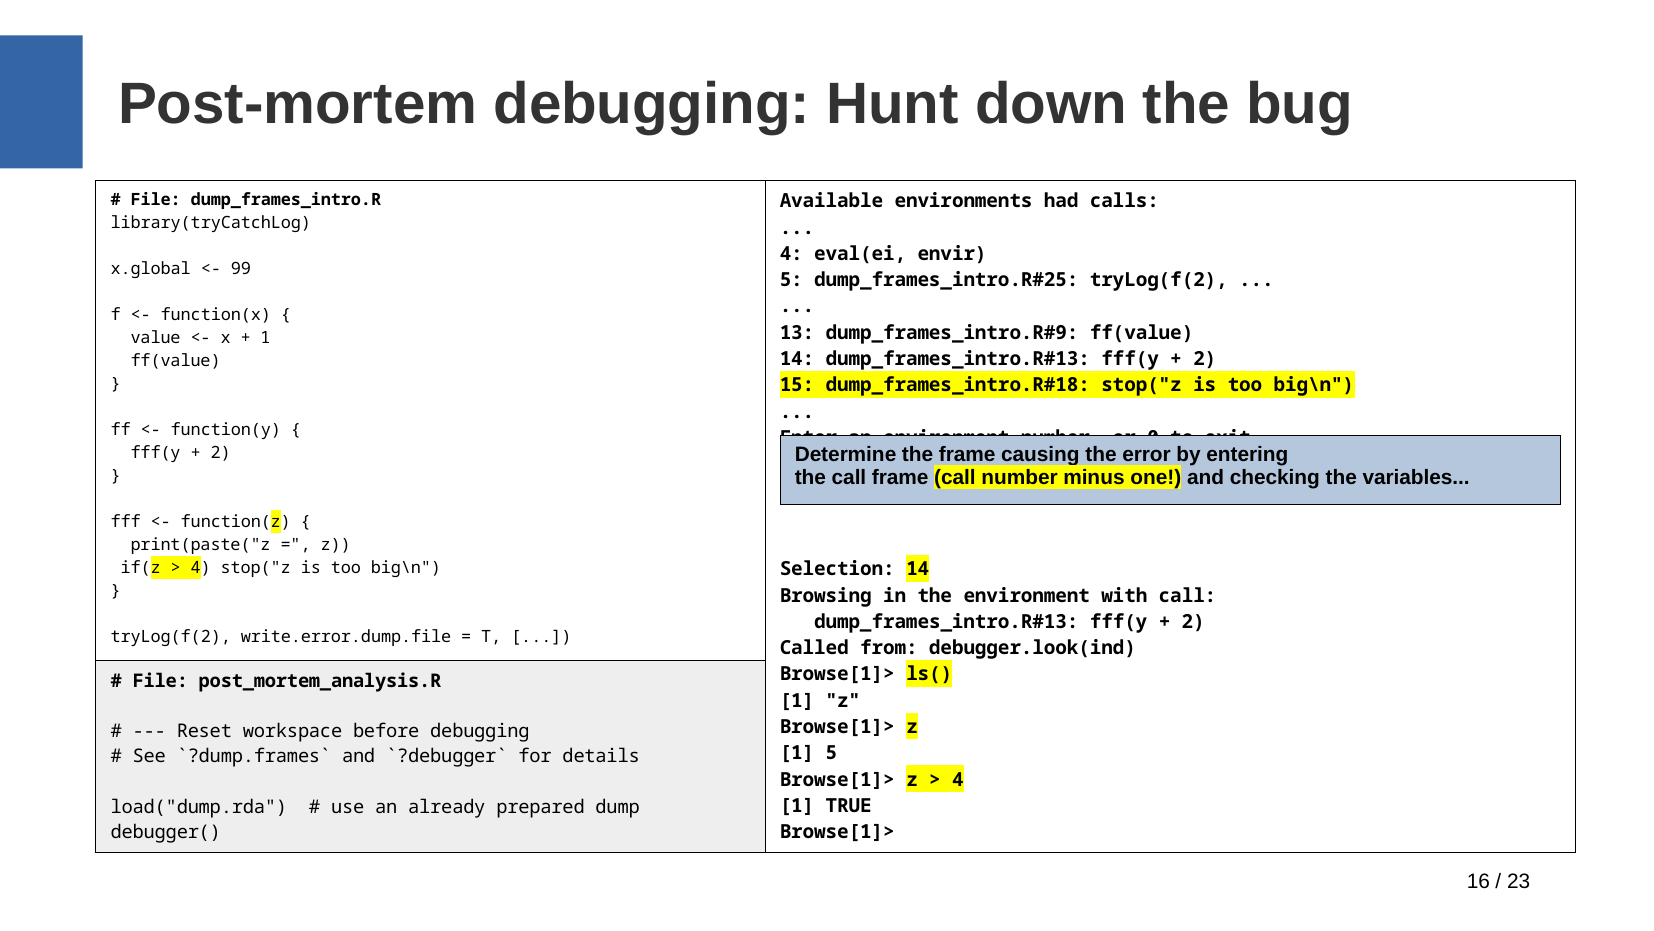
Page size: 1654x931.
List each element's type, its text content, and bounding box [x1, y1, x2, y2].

text_box Determine the frame causing the error by entering the call frame (call number minus one!) and checking the variables... [780, 435, 1561, 505]
text_box # File: post_mortem_analysis.R # --- Reset workspace before debugging # See `?dump.frames` and `?debugger` for details load("dump.rda") # use an already prepared dump debugger() [95, 660, 765, 853]
title Post-mortem debugging: Hunt down the bug [118, 37, 1621, 169]
text_box Available environments had calls: ... 4: eval(ei, envir) 5: dump_frames_intro.R#25: tryLog(f(2), ... ... 13: dump_frames_intro.R#9: ff(value) 14: dump_frames_intro.R#13: fff(y + 2) 15: dump_frames_intro.R#18: stop("z is too big\n") ... Enter an environment number, or 0 to exit Selection: 14 Browsing in the environment with call: dump_frames_intro.R#13: fff(y + 2) Called from: debugger.look(ind) Browse[1]> ls() [1] "z" Browse[1]> z [1] 5 Browse[1]> z > 4 [1] TRUE Browse[1]> [765, 180, 1576, 853]
text_box # File: dump_frames_intro.R library(tryCatchLog) x.global <- 99 f <- function(x) { value <- x + 1 ff(value) } ff <- function(y) { fff(y + 2) } fff <- function(z) { print(paste("z =", z)) if(z > 4) stop("z is too big\n") } tryLog(f(2), write.error.dump.file = T, [...]) [95, 180, 765, 660]
